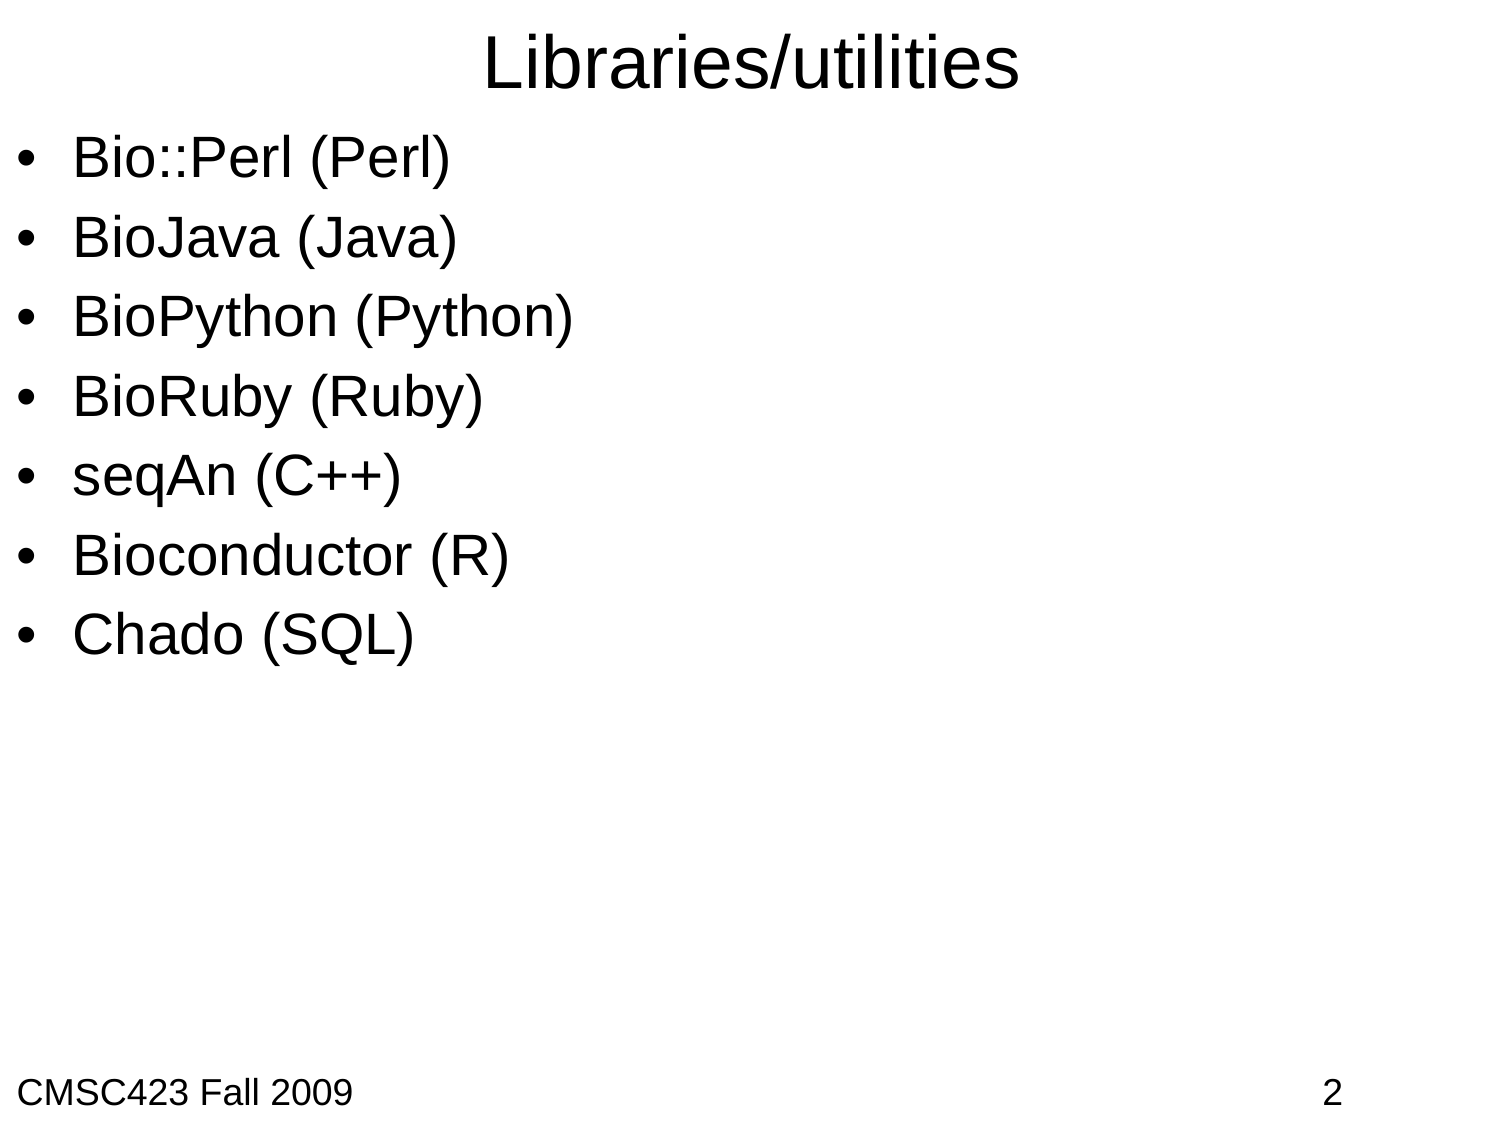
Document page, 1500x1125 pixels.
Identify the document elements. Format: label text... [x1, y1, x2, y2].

title Libraries/utilities [19, 9, 1485, 116]
list Bio::Perl (Perl) BioJava (Java) BioPython (Python) BioRuby (Ruby) seqAn (C++) Bioconductor (R) Chado (SQL) [16, 124, 1485, 1072]
